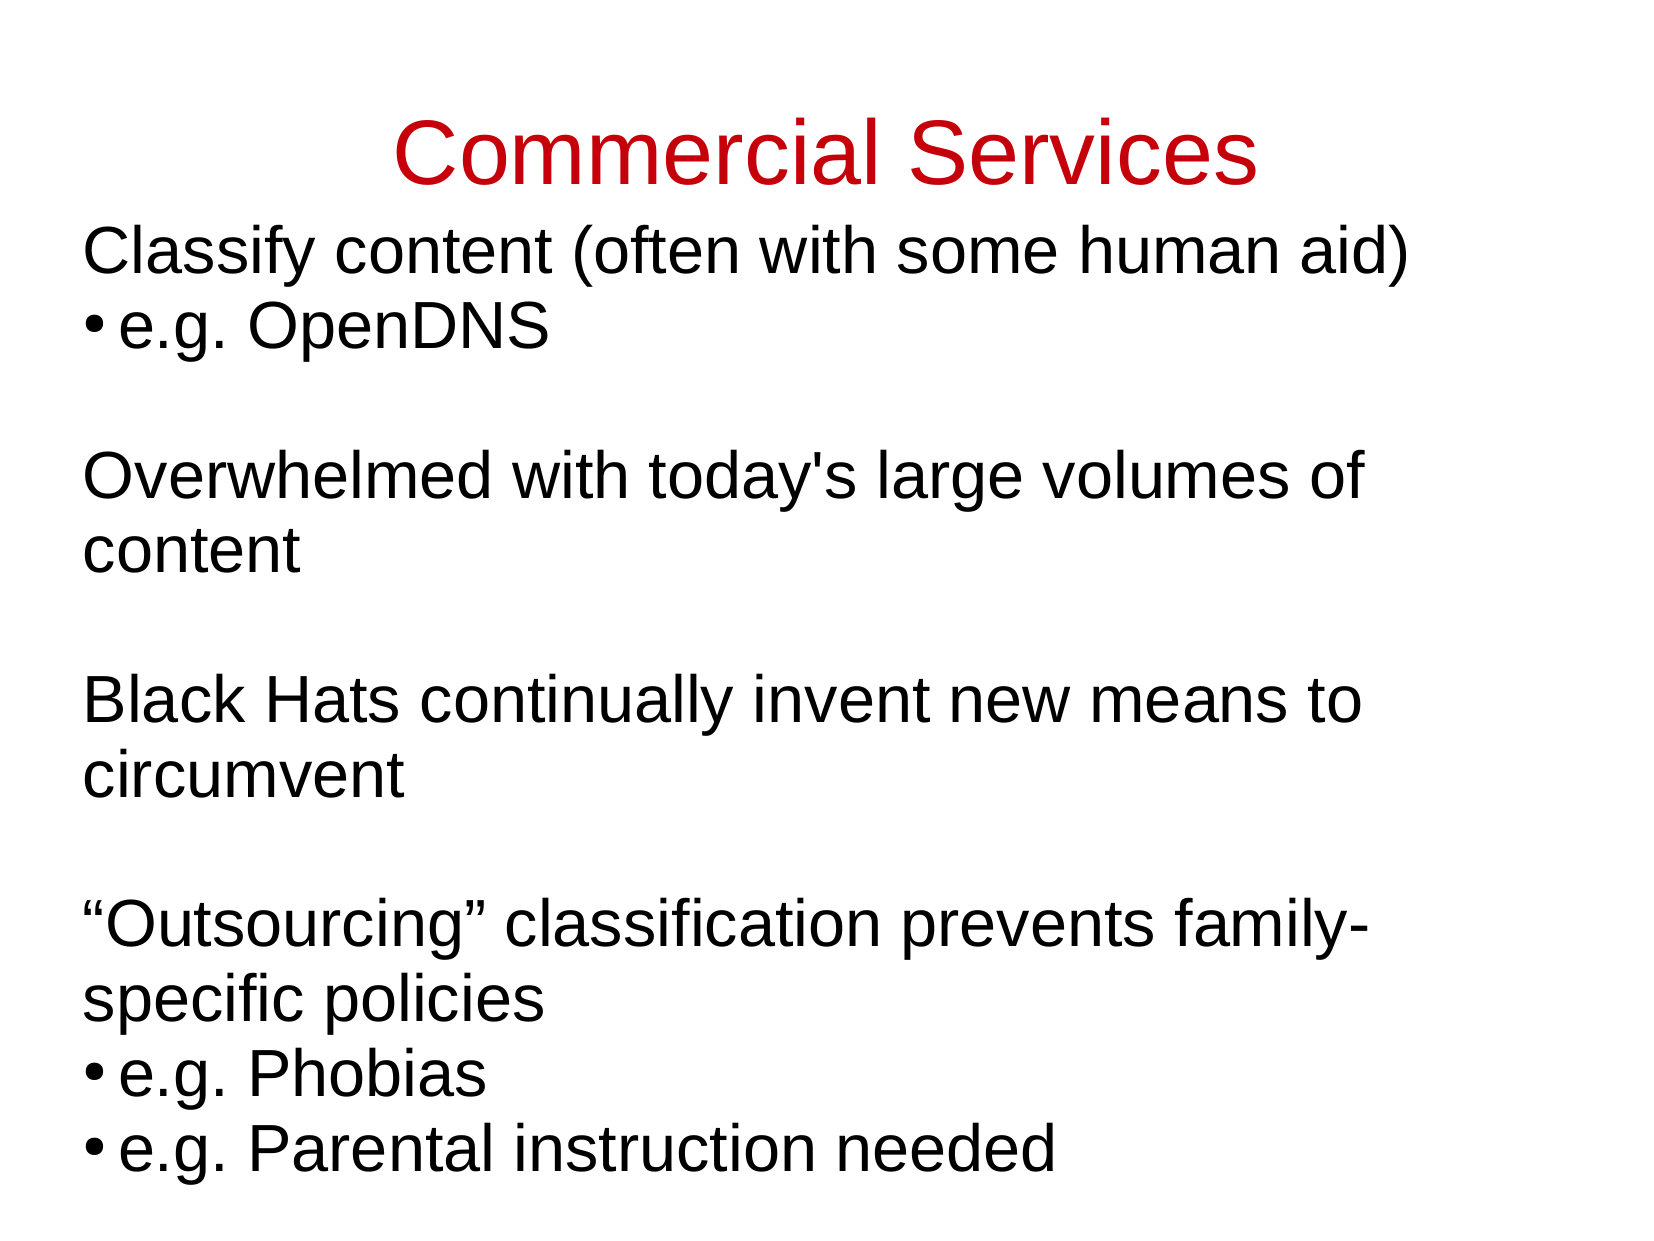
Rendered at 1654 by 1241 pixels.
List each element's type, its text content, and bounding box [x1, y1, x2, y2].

title Commercial Services [82, 49, 1571, 213]
subtitle Classify content (often with some human aid) e.g. OpenDNS Overwhelmed with today's large volumes of content Black Hats continually invent new means to circumvent “Outsourcing” classification prevents family-specific policies e.g. Phobias e.g. Parental instruction needed [82, 213, 1571, 1186]
